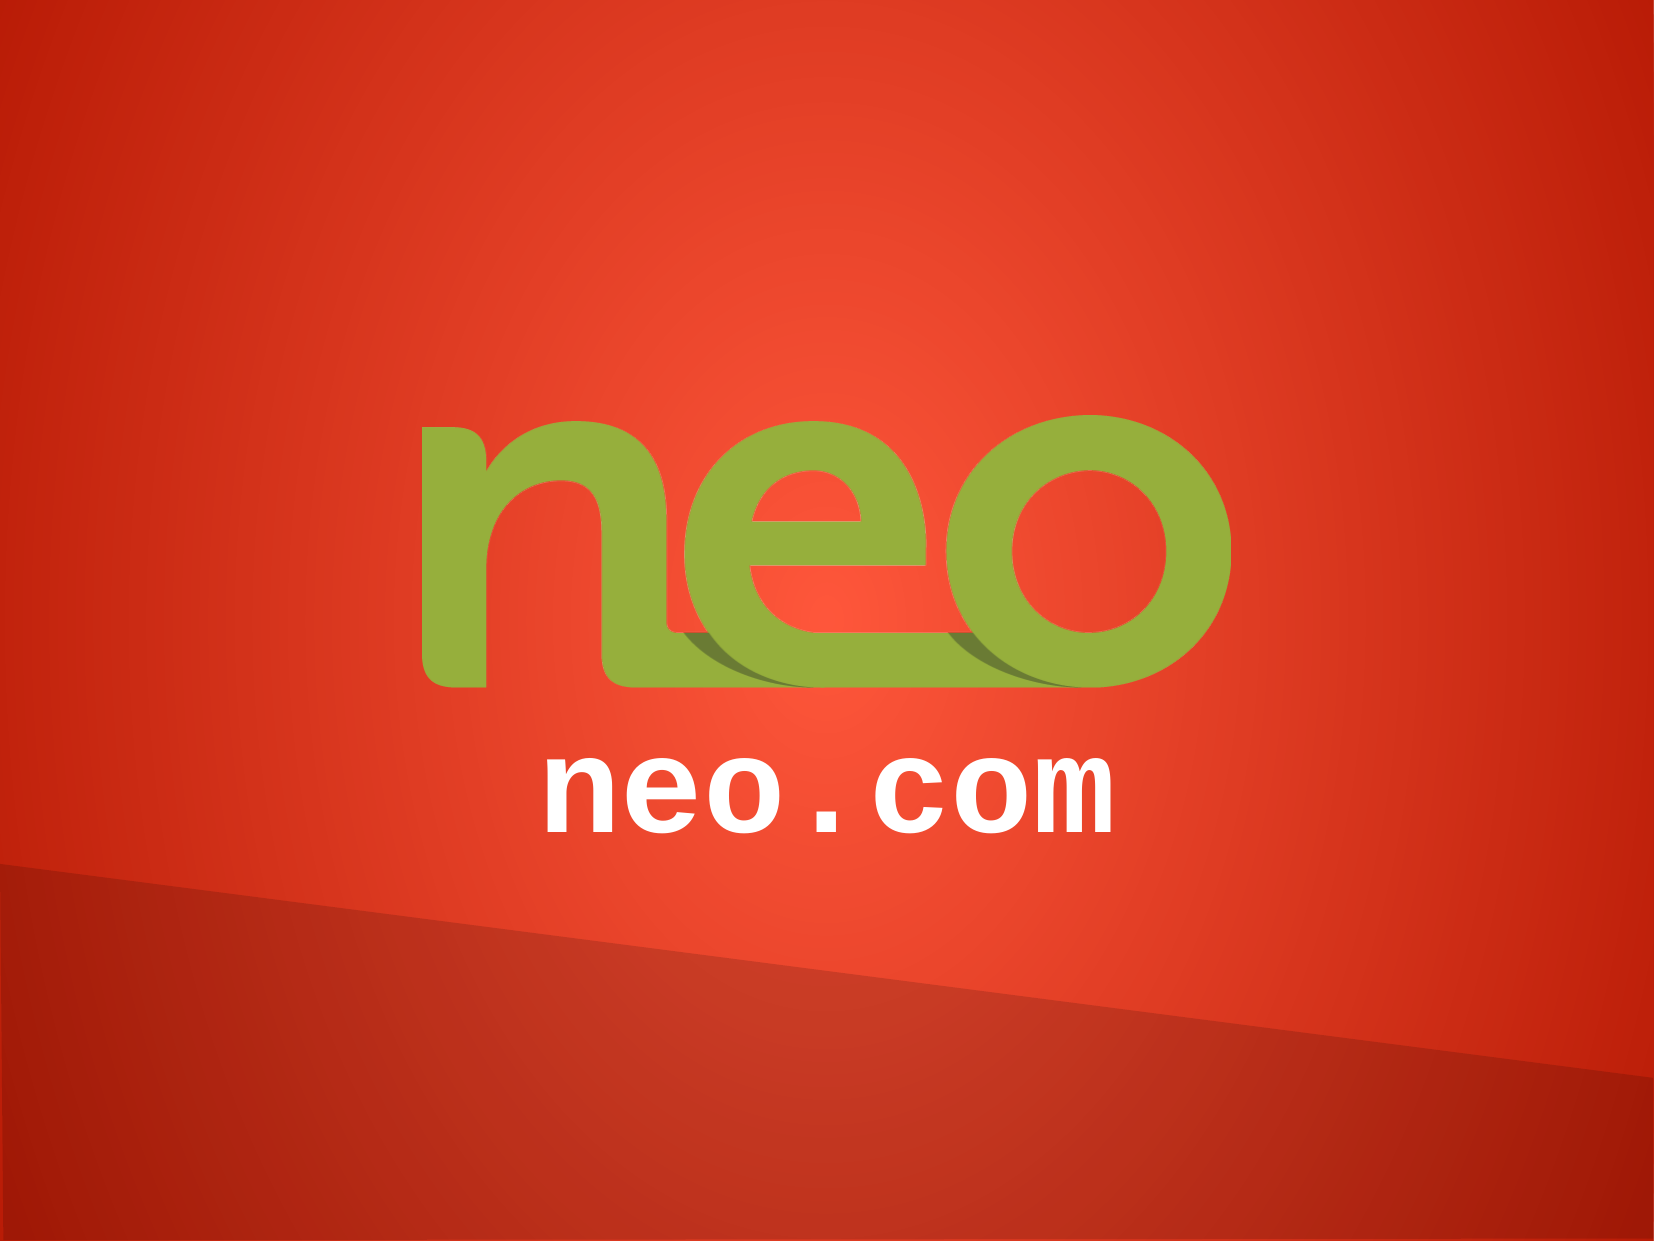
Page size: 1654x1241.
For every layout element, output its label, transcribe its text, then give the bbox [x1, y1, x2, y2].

picture [422, 415, 1231, 688]
text_box neo.com [275, 718, 1378, 875]
